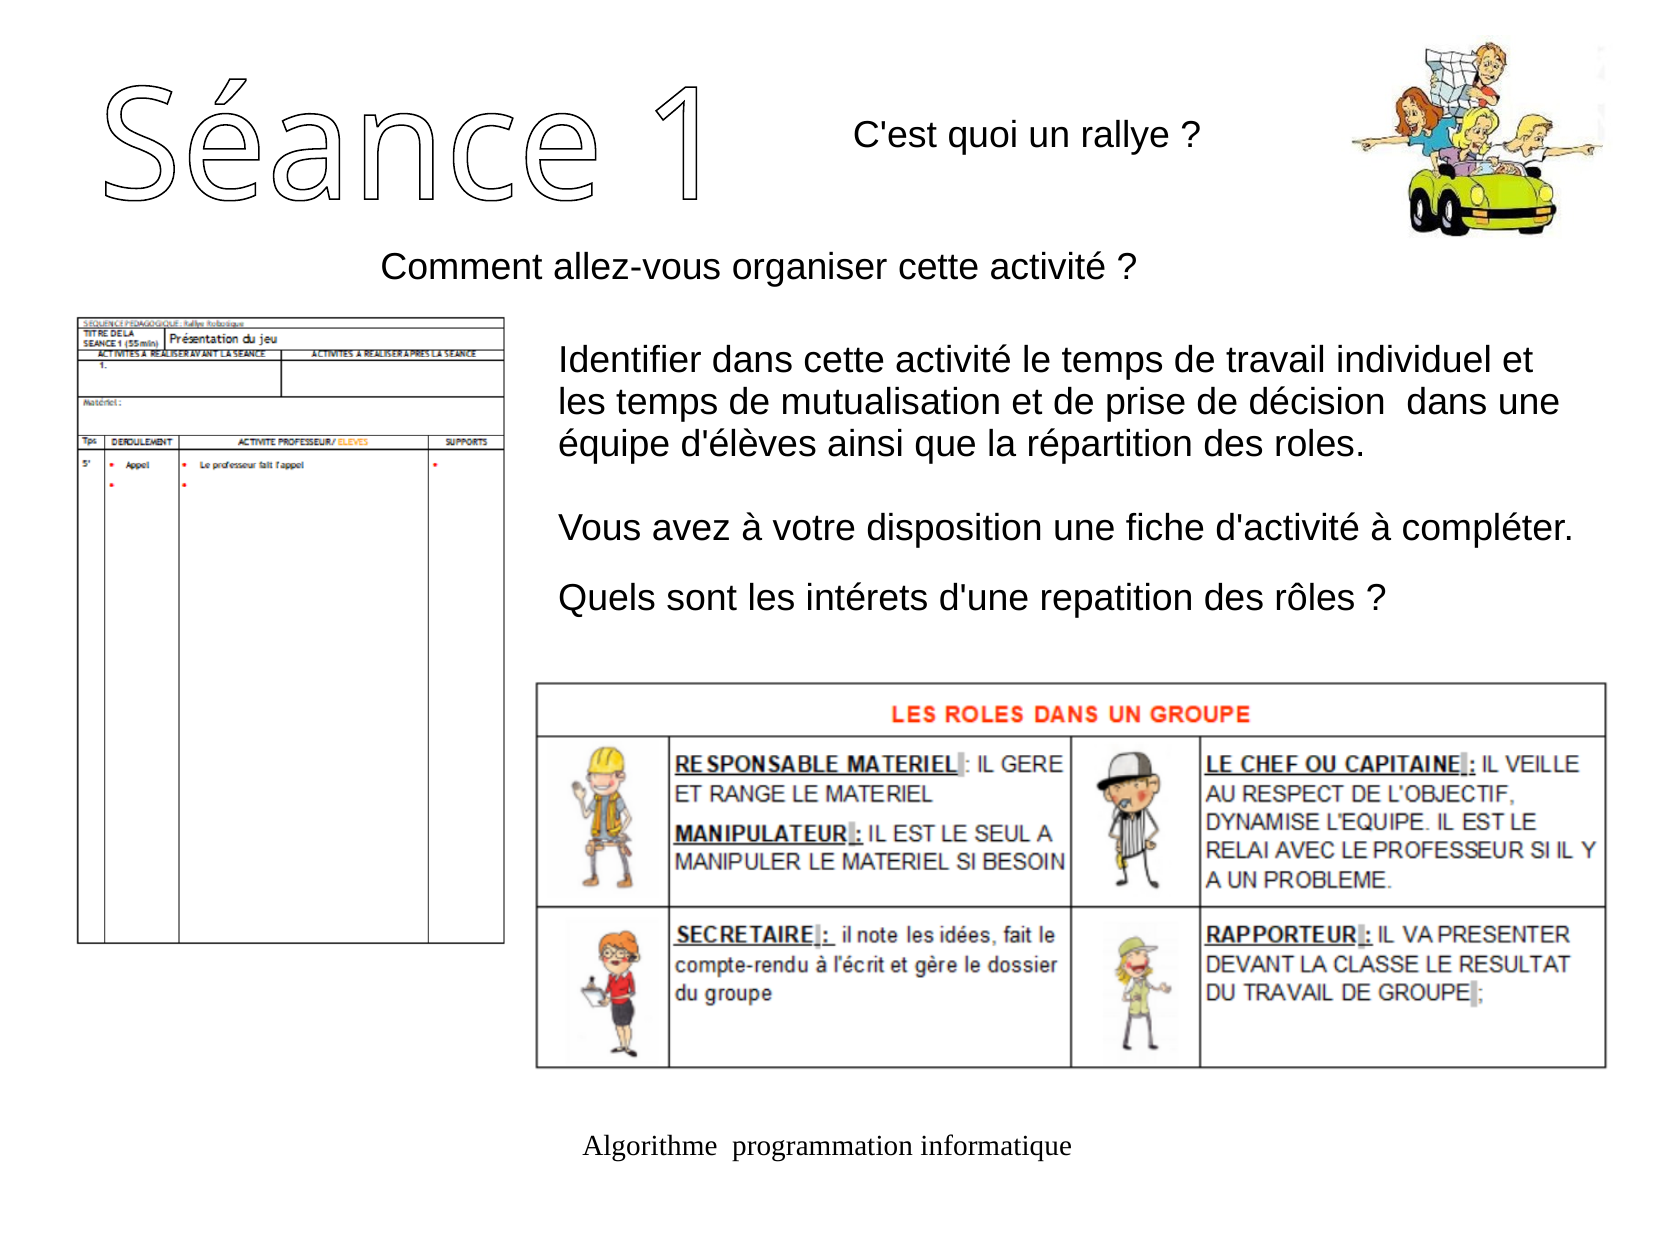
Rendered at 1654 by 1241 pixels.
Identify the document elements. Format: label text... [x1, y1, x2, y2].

text_box C'est quoi un rallye ? [838, 106, 1252, 164]
text_box Séance 1 [656, 87, 697, 200]
text_box Identifier dans cette activité le temps de travail individuel et les temps de mutualisation et de prise de décision dans une équipe d'élèves ainsi que la répartition des roles. Vous avez à votre disposition une fiche d'activité à compléter. [543, 330, 1607, 569]
text_box Quels sont les intérets d'une repatition des rôles ? [543, 569, 1607, 669]
text_box Séance 1 [189, 113, 259, 201]
picture [1341, 35, 1613, 249]
text_box Séance 1 [526, 113, 596, 201]
picture [531, 678, 1613, 1075]
picture [70, 311, 510, 945]
text_box Séance 1 [215, 79, 246, 105]
text_box Séance 1 [105, 85, 175, 201]
text_box Séance 1 [453, 113, 513, 201]
text_box Séance 1 [364, 113, 433, 200]
text_box Séance 1 [273, 113, 340, 201]
text_box Comment allez-vous organiser cette activité ? [365, 238, 1276, 296]
